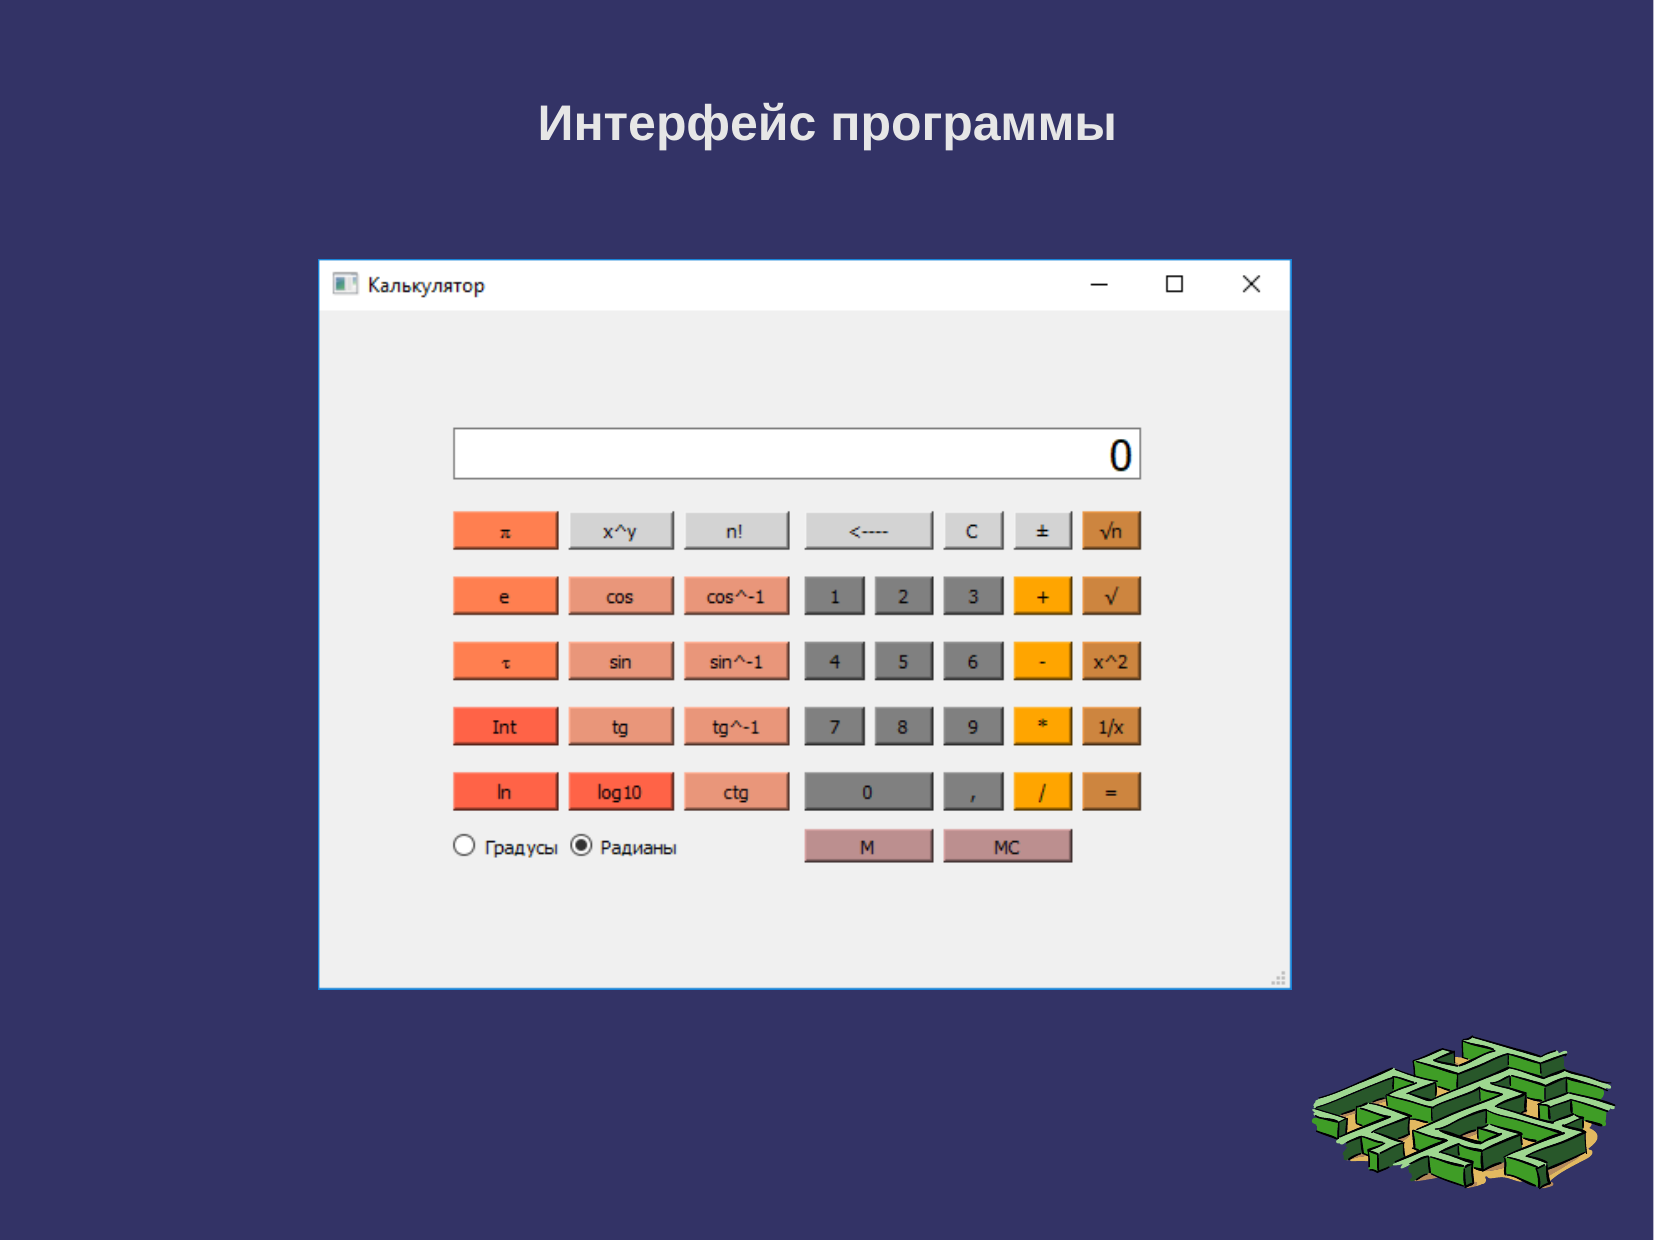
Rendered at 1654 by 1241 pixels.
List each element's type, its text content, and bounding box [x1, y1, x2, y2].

title Интерфейс программы [121, 19, 1534, 227]
picture [318, 259, 1292, 990]
